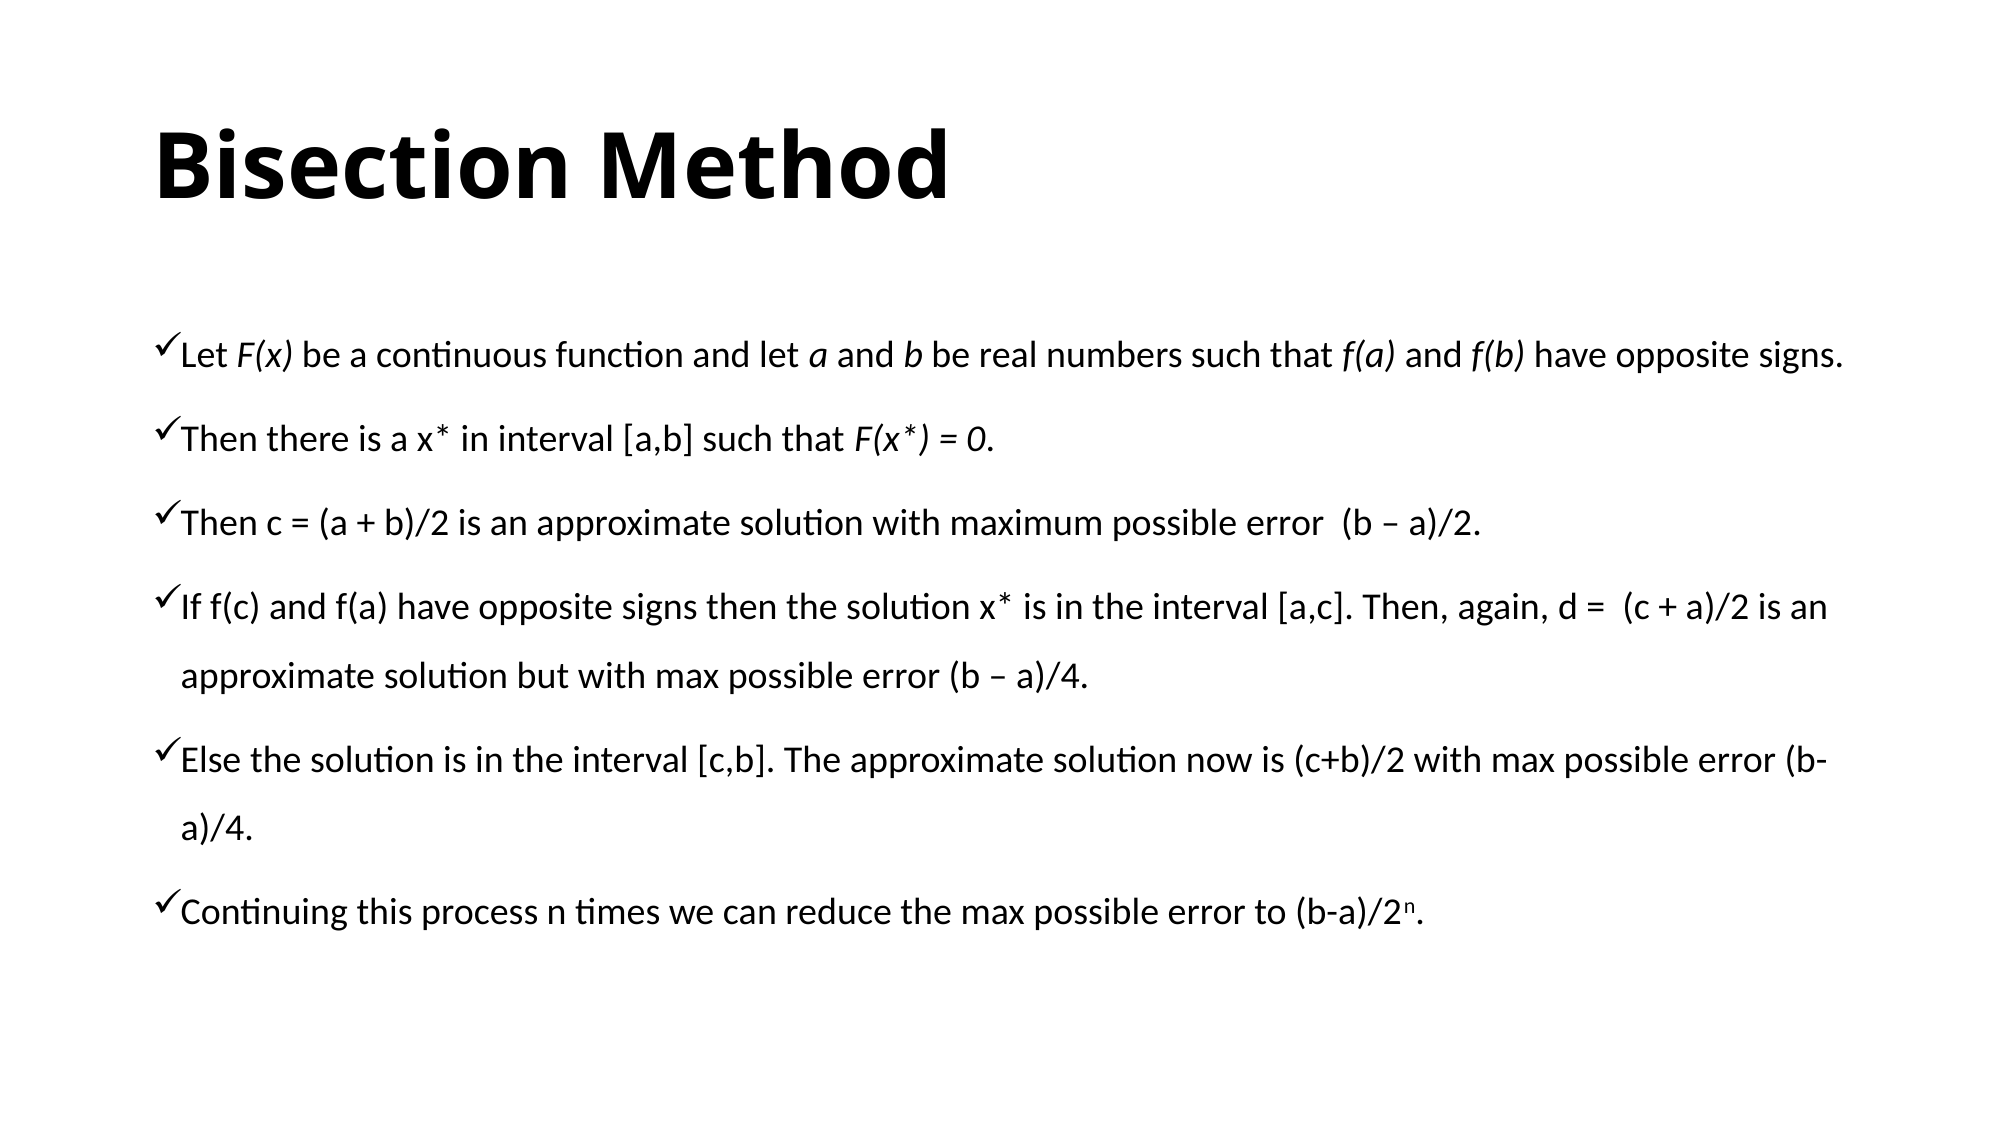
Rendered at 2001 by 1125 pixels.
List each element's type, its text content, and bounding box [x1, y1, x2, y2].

text_box Let F(x) be a continuous function and let a and b be real numbers such that f(a) and f(b) have opposite signs. Then there is a x* in interval [a,b] such that F(x*) = 0. Then c = (a + b)/2 is an approximate solution with maximum possible error (b – a)/2. If f(c) and f(a) have opposite signs then the solution x* is in the interval [a,c]. Then, again, d = (c + a)/2 is an approximate solution but with max possible error (b – a)/4. Else the solution is in the interval [c,b]. The approximate solution now is (c+b)/2 with max possible error (b-a)/4. Continuing this process n times we can reduce the max possible error to (b-a)/2n. [137, 299, 1863, 1014]
text_box Bisection Method [137, 59, 1863, 278]
